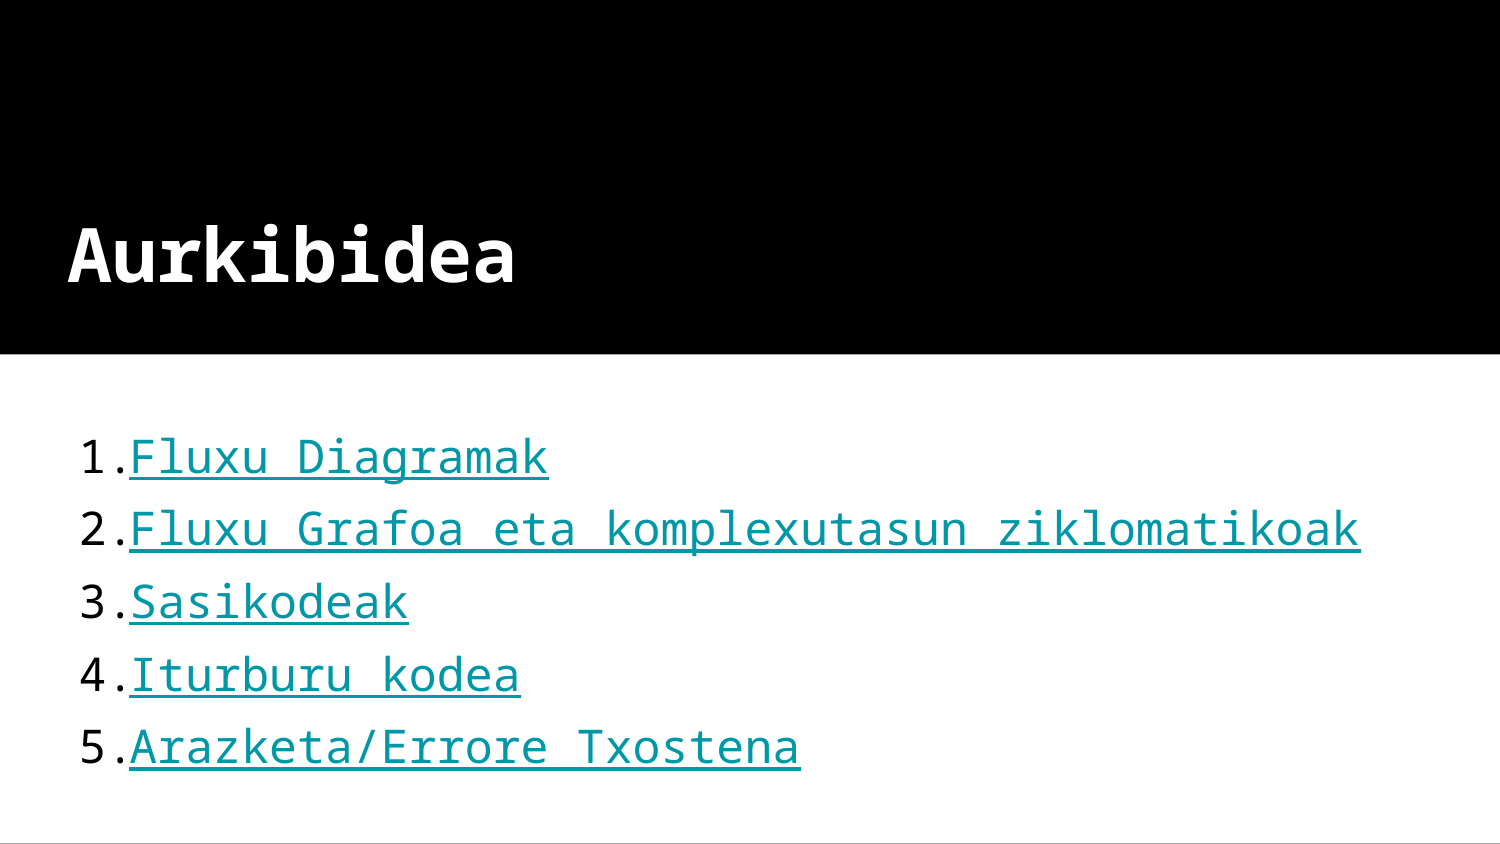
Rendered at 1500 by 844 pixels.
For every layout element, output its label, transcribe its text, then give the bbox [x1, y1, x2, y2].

title Aurkibidea [52, 60, 1190, 320]
list Fluxu Diagramak Fluxu Grafoa eta komplexutasun ziklomatikoak Sasikodeak Iturburu kodea Arazketa/Errore Txostena [52, 398, 1380, 819]
